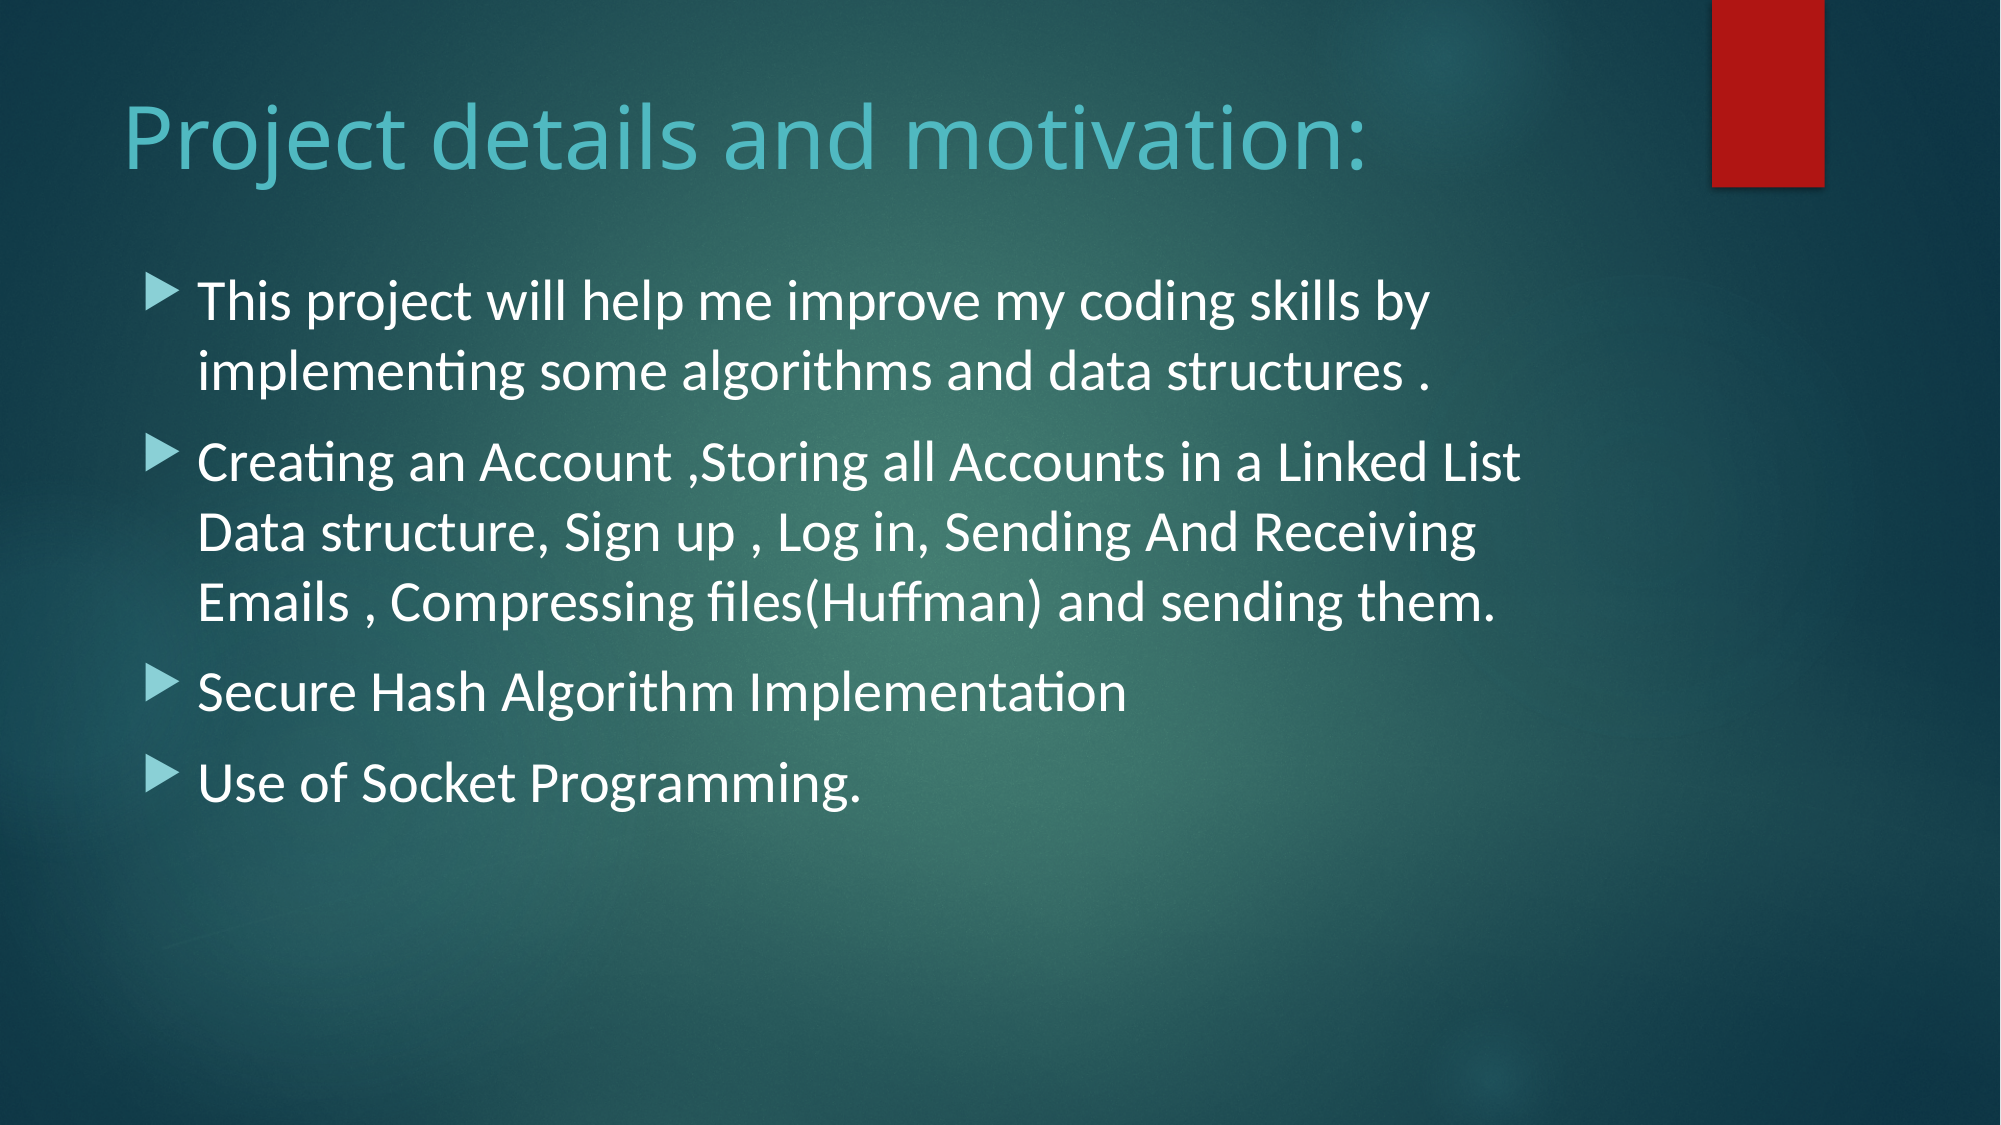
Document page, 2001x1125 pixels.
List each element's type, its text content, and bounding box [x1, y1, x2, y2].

picture [0, 0, 2001, 1125]
list This project will help me improve my coding skills by implementing some algorithms and data structures . Creating an Account ,Storing all Accounts in a Linked List Data structure, Sign up , Log in, Sending And Receiving Emails , Compressing files(Huffman) and sending them. Secure Hash Algorithm Implementation Use of Socket Programming. [126, 254, 1595, 922]
title Project details and motivation: [106, 74, 1649, 215]
